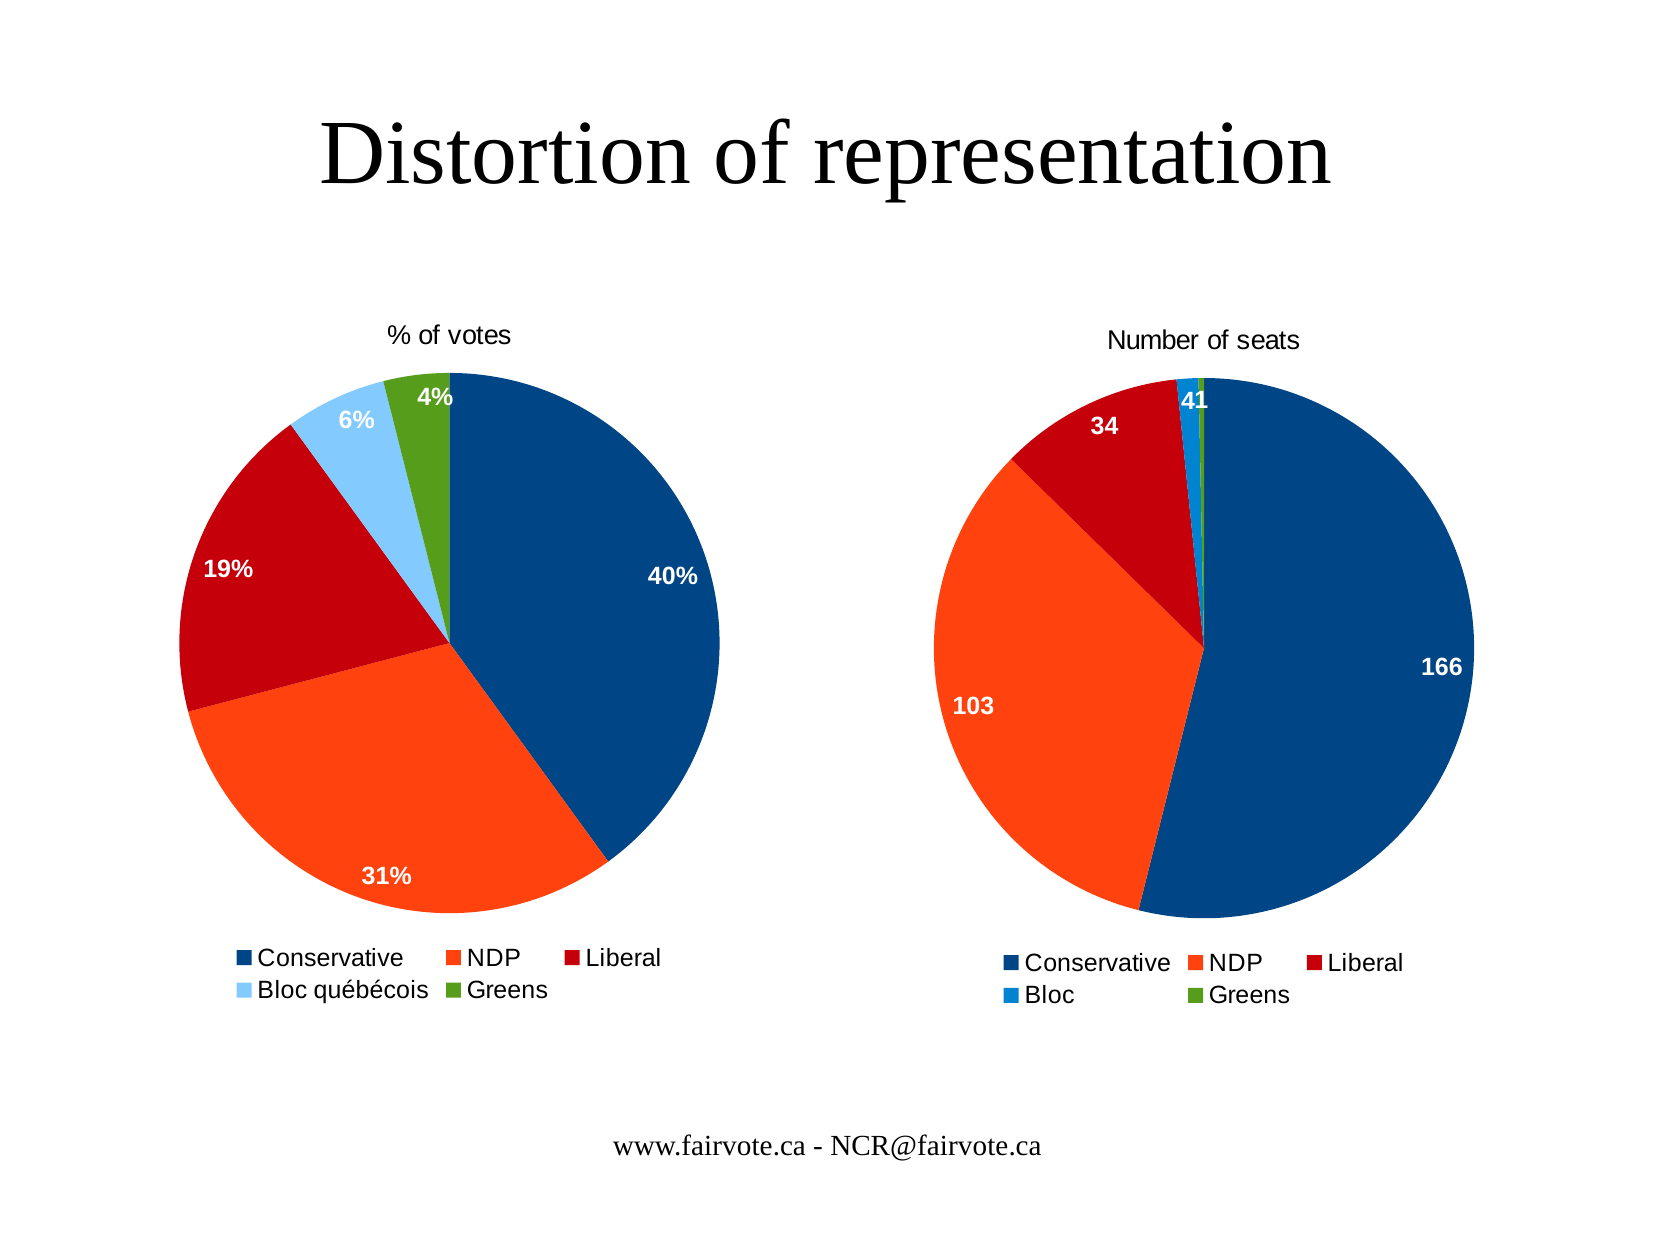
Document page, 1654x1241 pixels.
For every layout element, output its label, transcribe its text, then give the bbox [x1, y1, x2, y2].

chart [849, 295, 1560, 1015]
chart [94, 290, 805, 1010]
title Distortion of representation [82, 49, 1571, 257]
